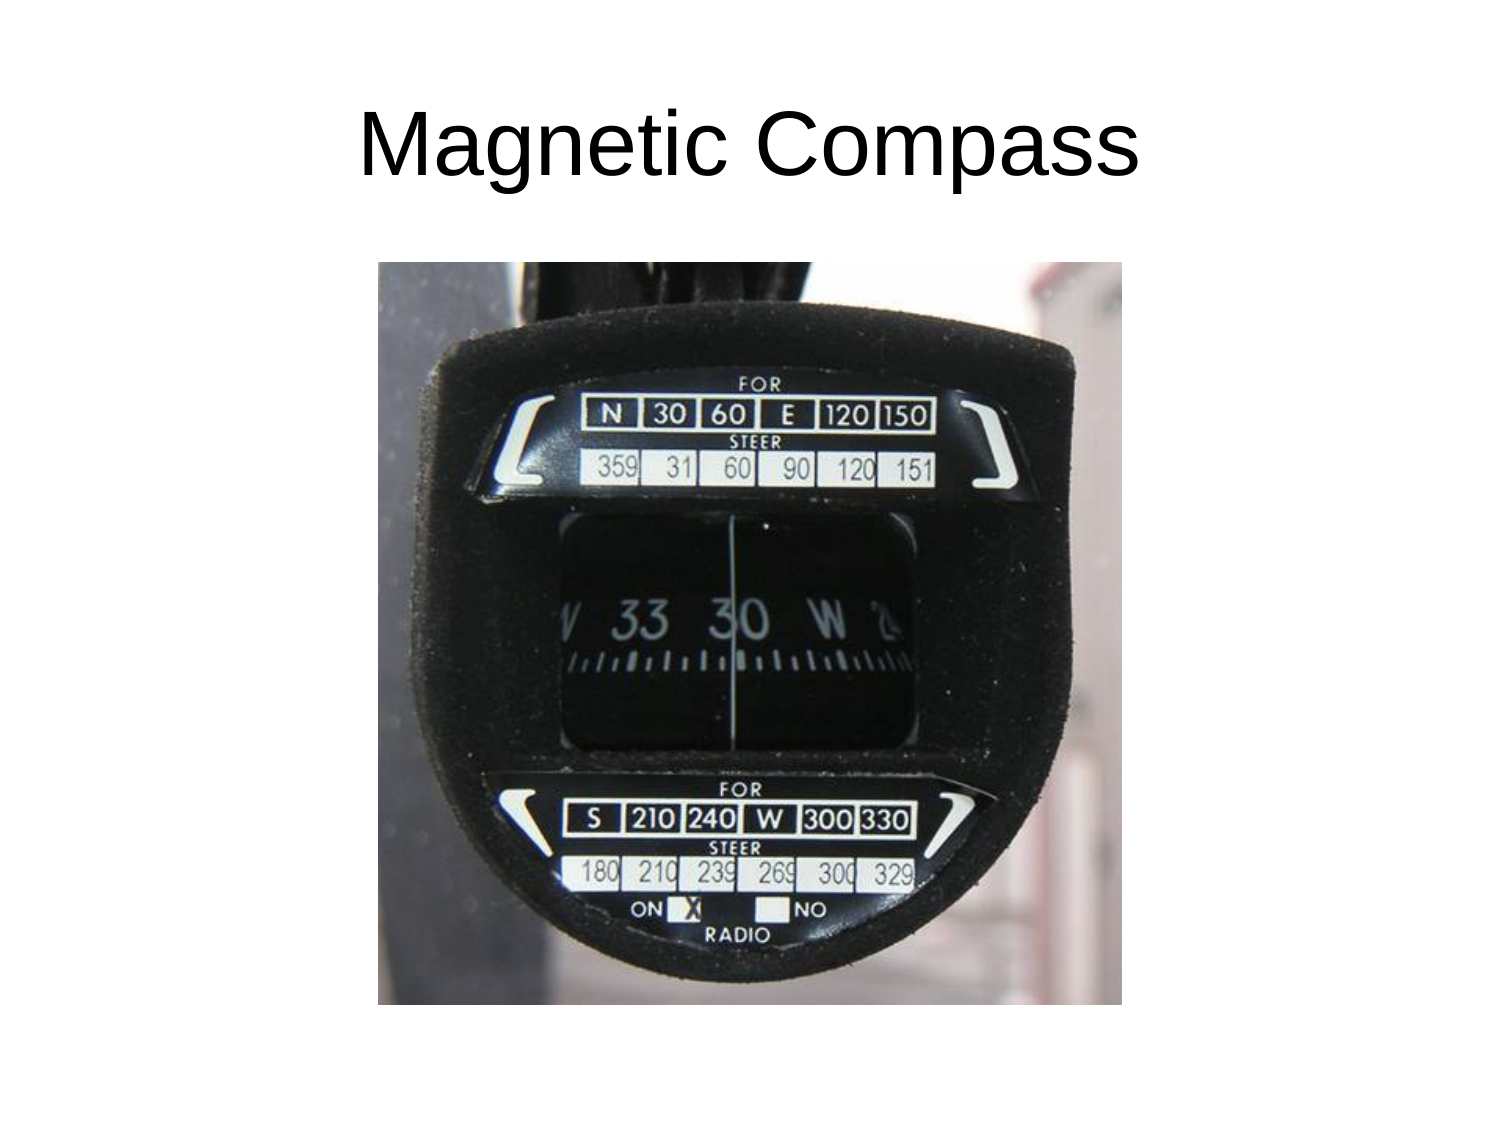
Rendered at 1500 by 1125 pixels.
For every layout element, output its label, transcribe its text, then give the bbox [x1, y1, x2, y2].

text_box [378, 262, 1122, 1006]
title Magnetic Compass [75, 45, 1426, 233]
